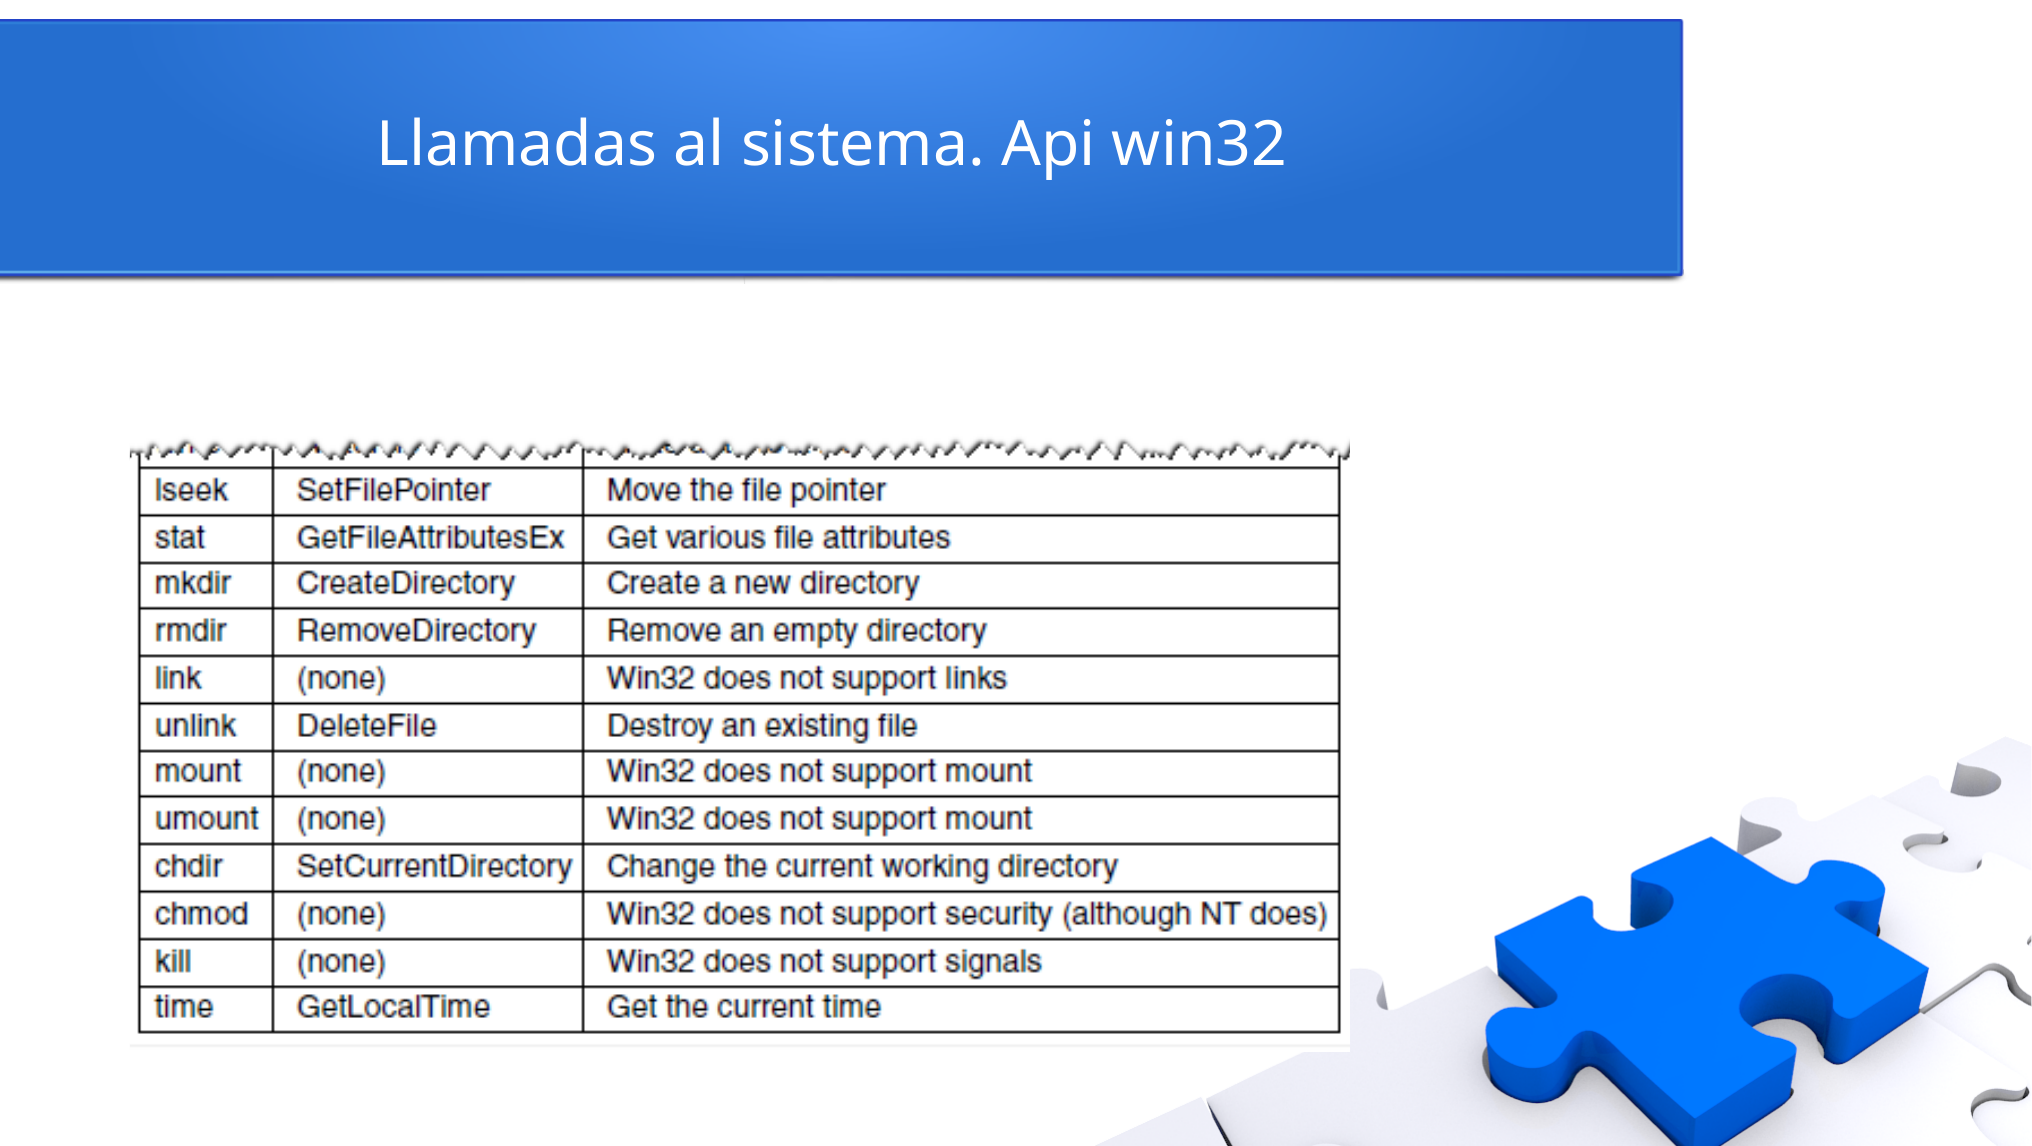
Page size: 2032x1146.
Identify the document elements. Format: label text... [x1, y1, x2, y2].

picture [129, 422, 2032, 1146]
title Llamadas al sistema. Api win32 [0, 45, 1666, 237]
picture [0, 19, 1689, 284]
